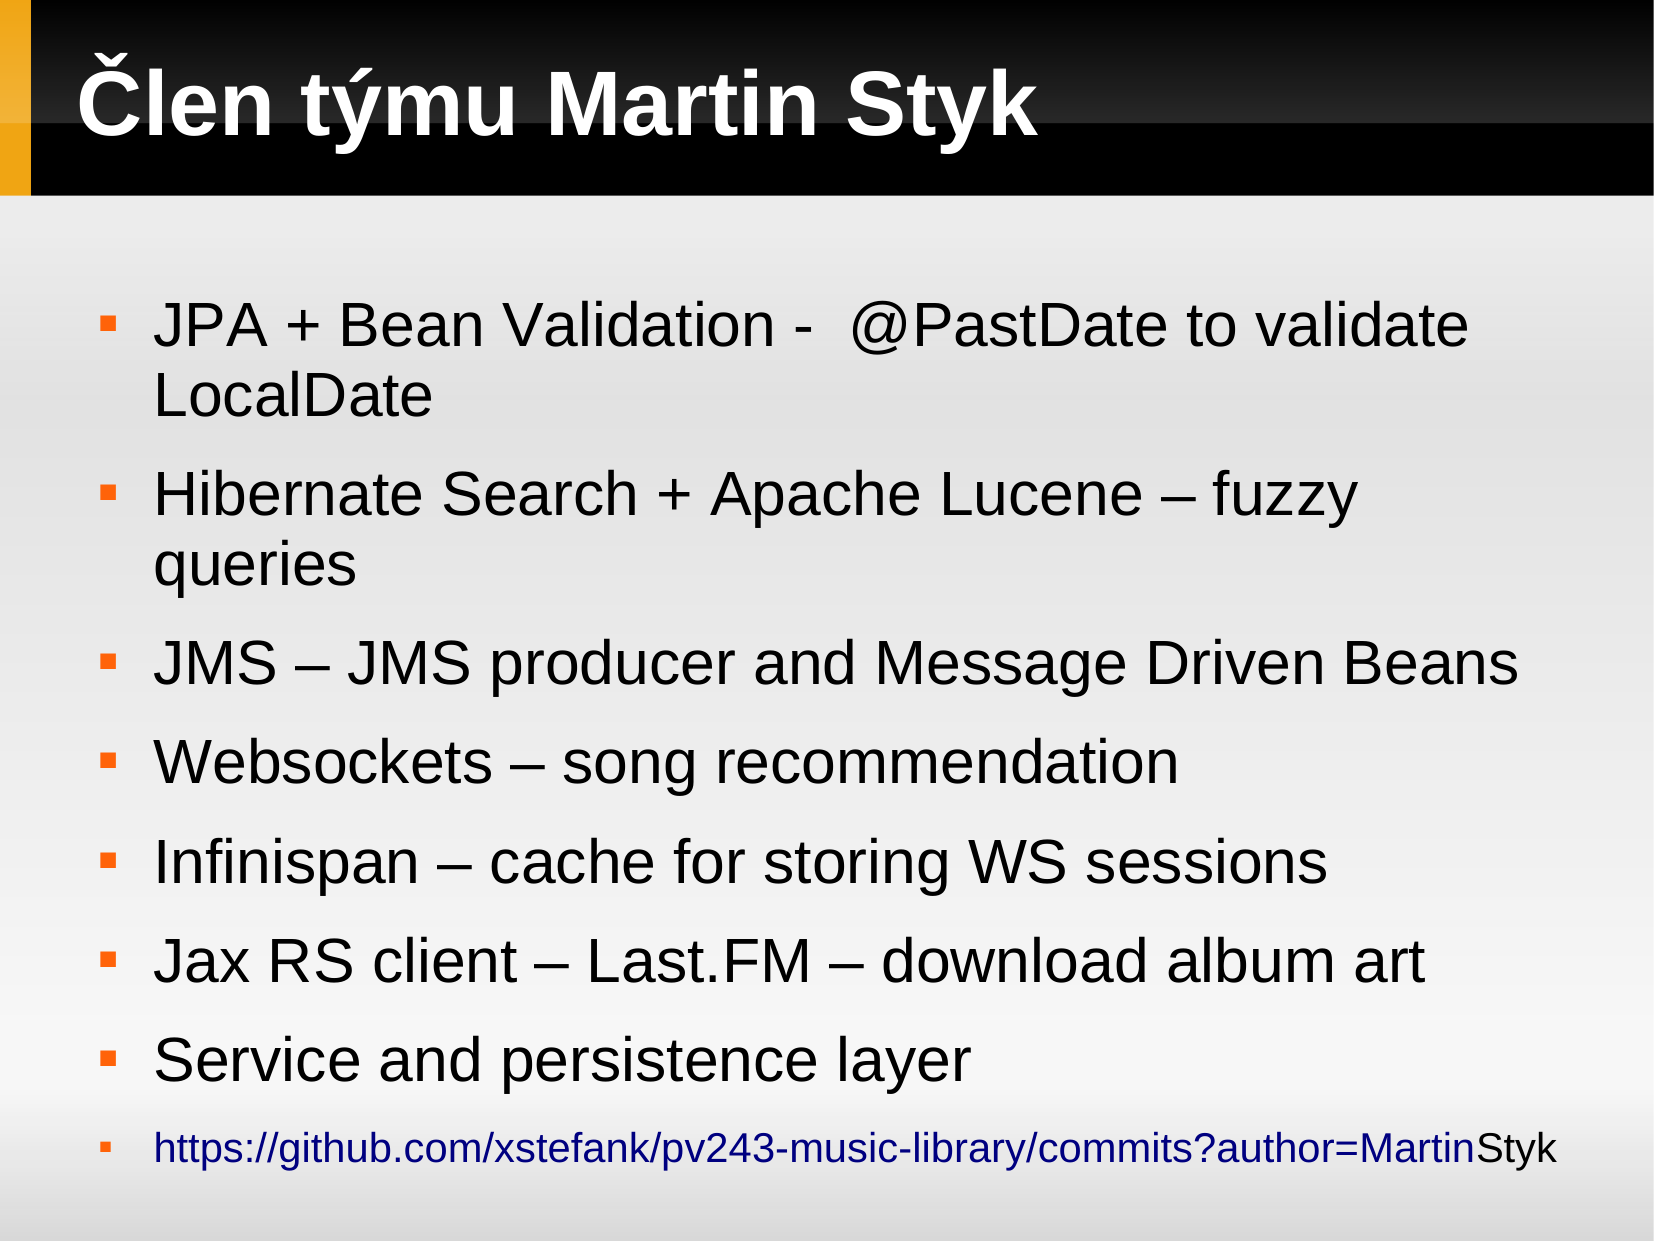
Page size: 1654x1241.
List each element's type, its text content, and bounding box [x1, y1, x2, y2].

title Člen týmu Martin Styk [76, 0, 1565, 208]
list JPA + Bean Validation - @PastDate to validate LocalDate Hibernate Search + Apache Lucene – fuzzy queries JMS – JMS producer and Message Driven Beans Websockets – song recommendation Infinispan – cache for storing WS sessions Jax RS client – Last.FM – download album art Service and persistence layer https://github.com/xstefank/pv243-music-library/commits?author=MartinStyk [82, 290, 1571, 1172]
picture [0, 0, 1654, 1241]
